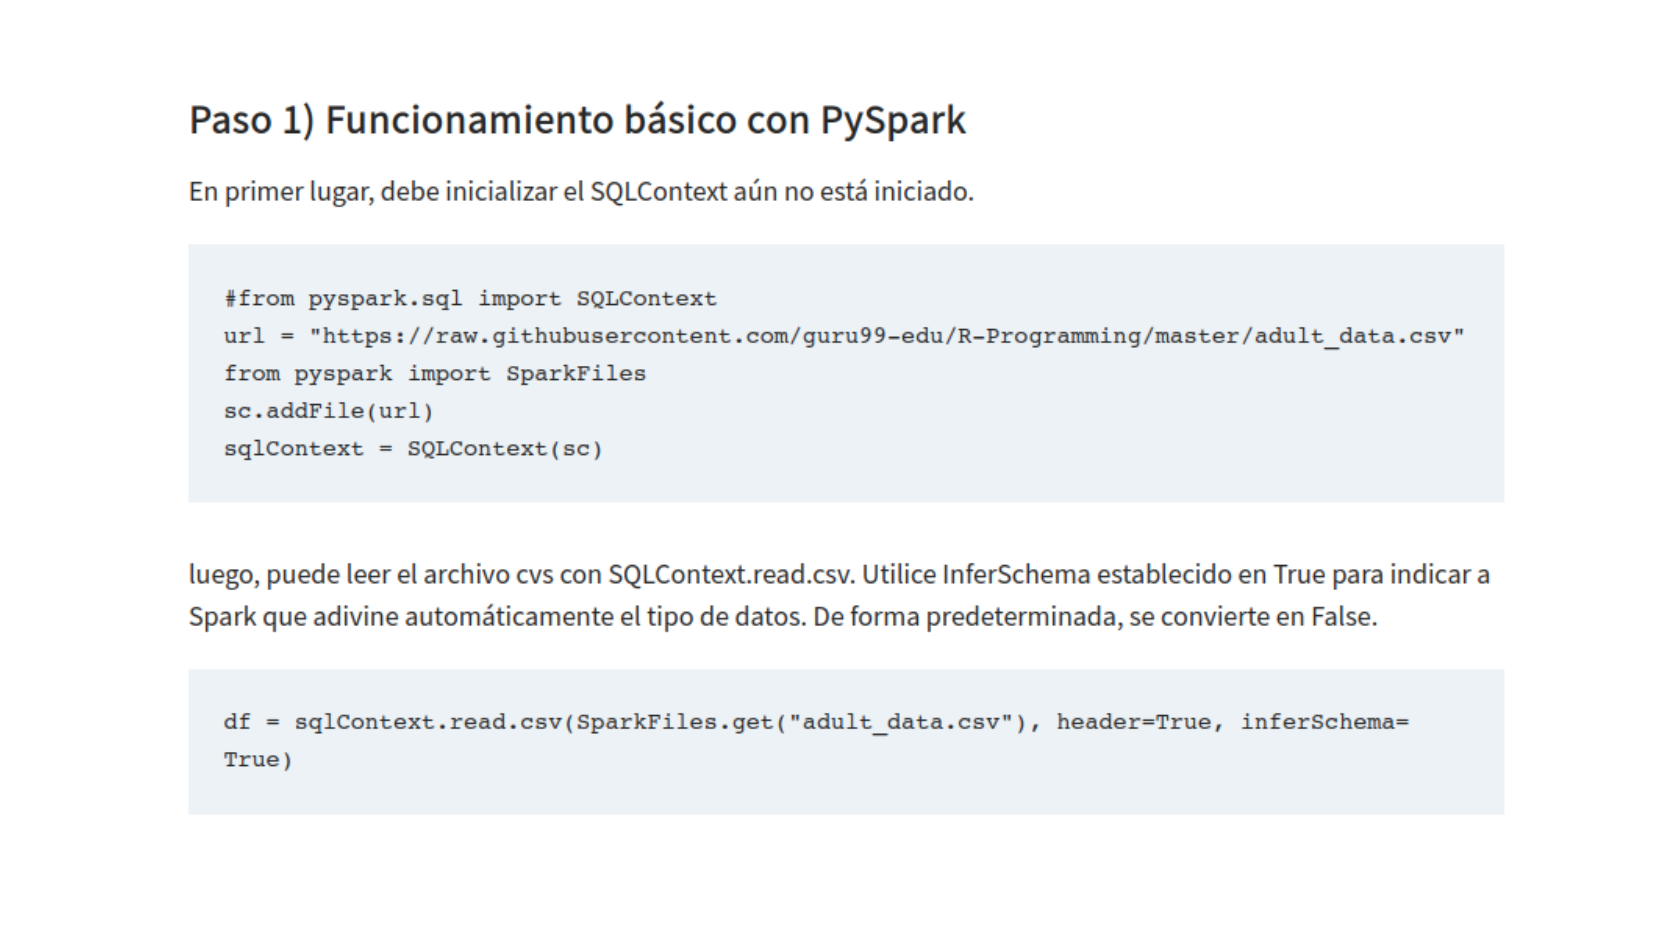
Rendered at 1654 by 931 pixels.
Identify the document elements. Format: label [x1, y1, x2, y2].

picture [120, 79, 1539, 852]
